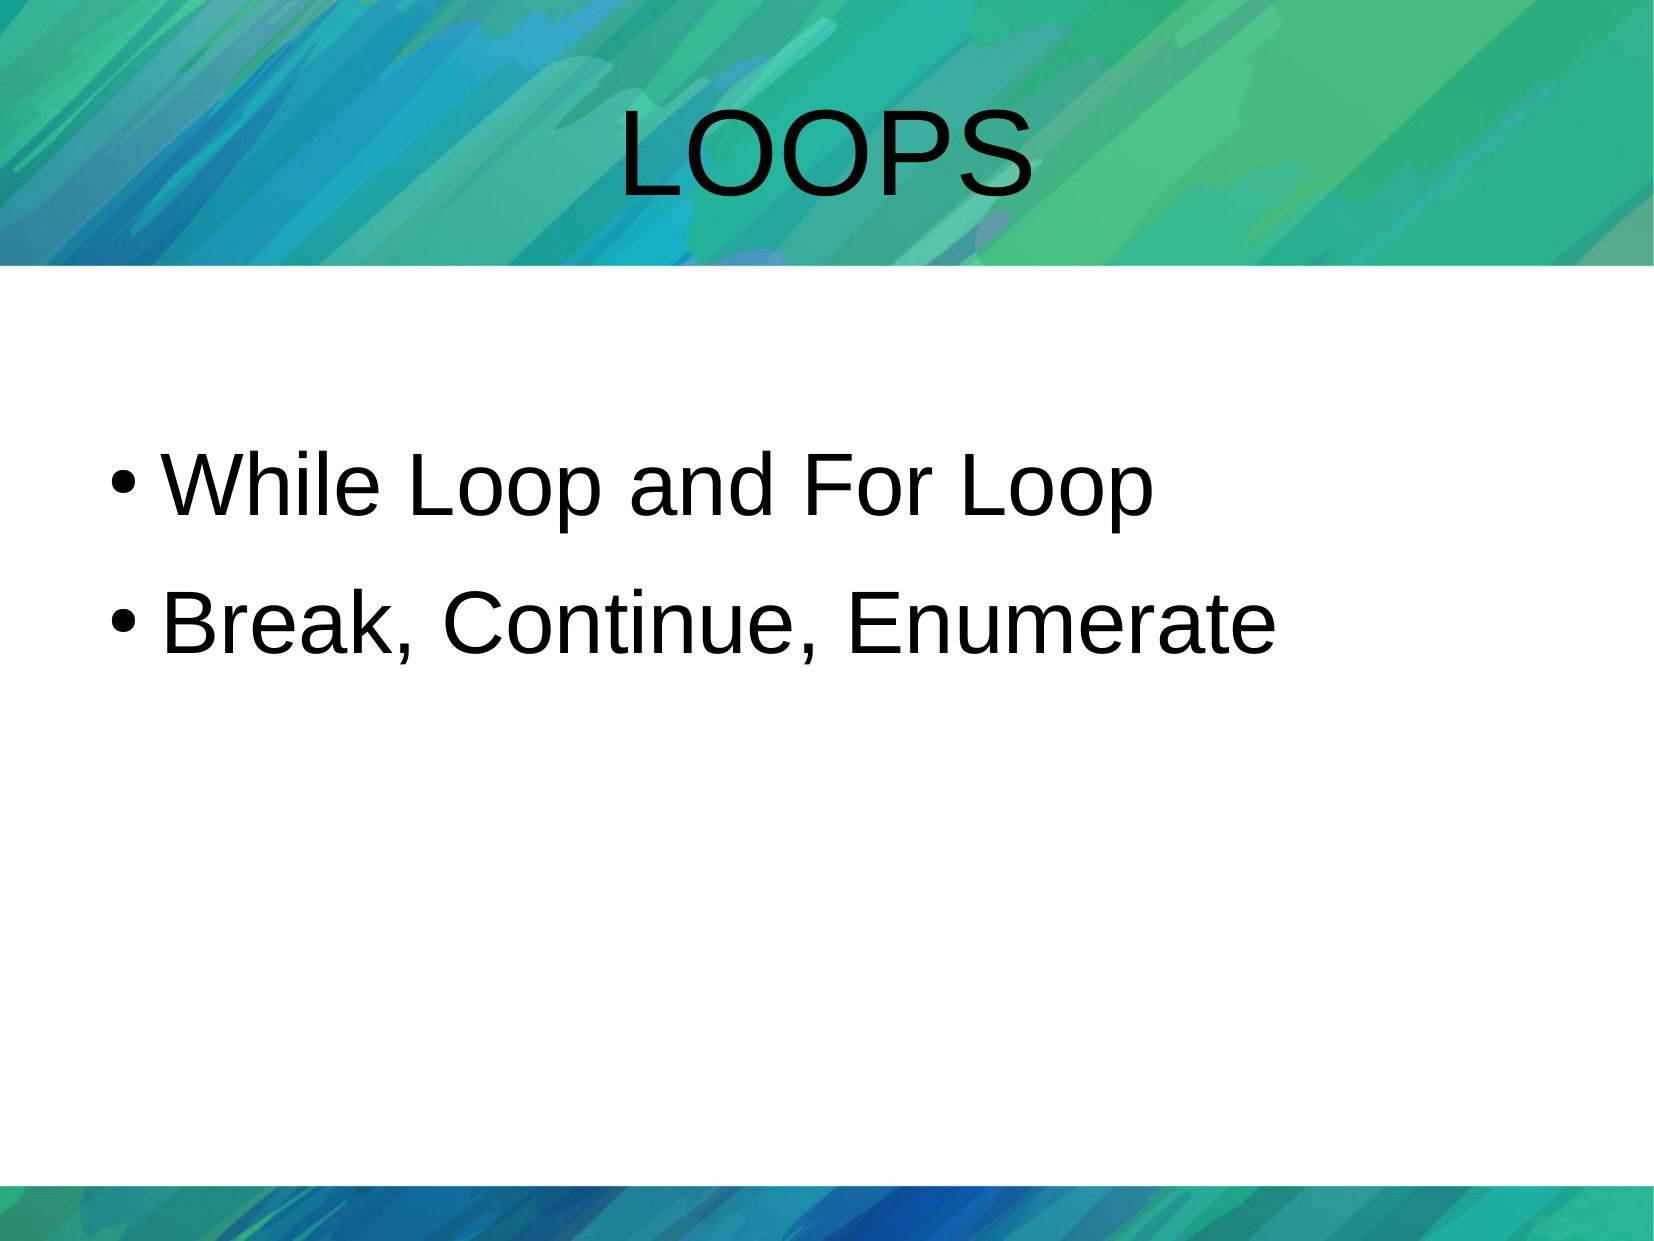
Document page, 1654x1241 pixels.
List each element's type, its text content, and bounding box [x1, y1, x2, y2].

picture [0, 0, 1654, 1241]
title LOOPS [82, 49, 1571, 257]
list While Loop and For Loop Break, Continue, Enumerate [90, 435, 1579, 676]
